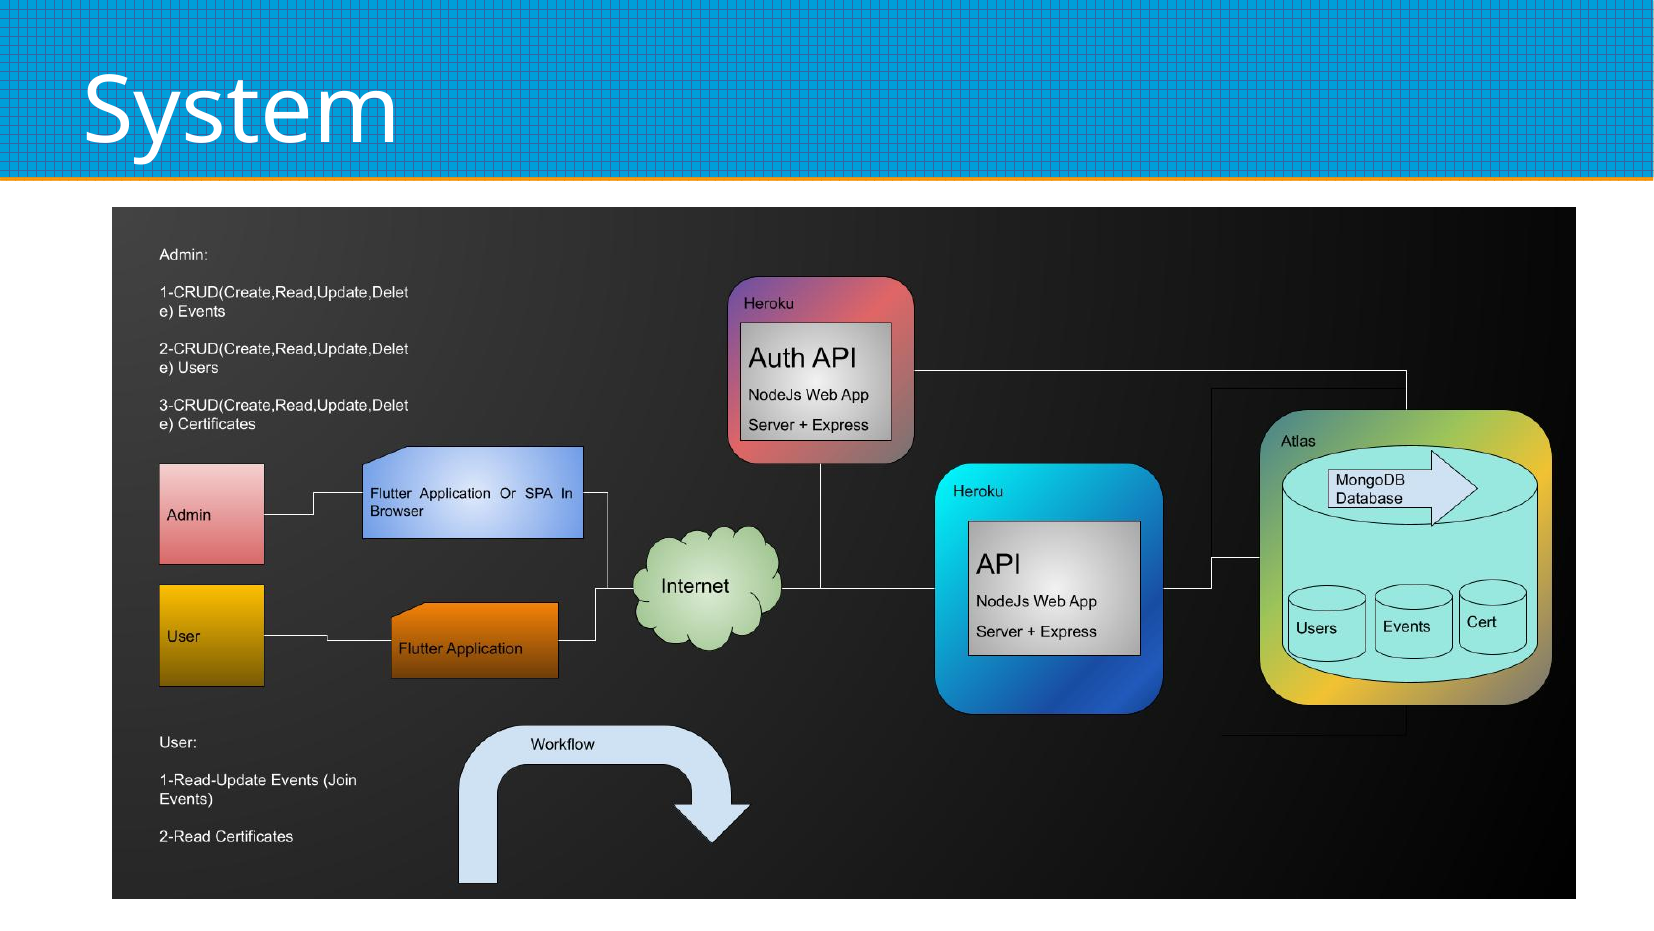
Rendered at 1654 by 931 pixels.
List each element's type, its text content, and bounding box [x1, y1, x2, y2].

picture [112, 207, 1576, 899]
title System [82, 14, 1571, 171]
